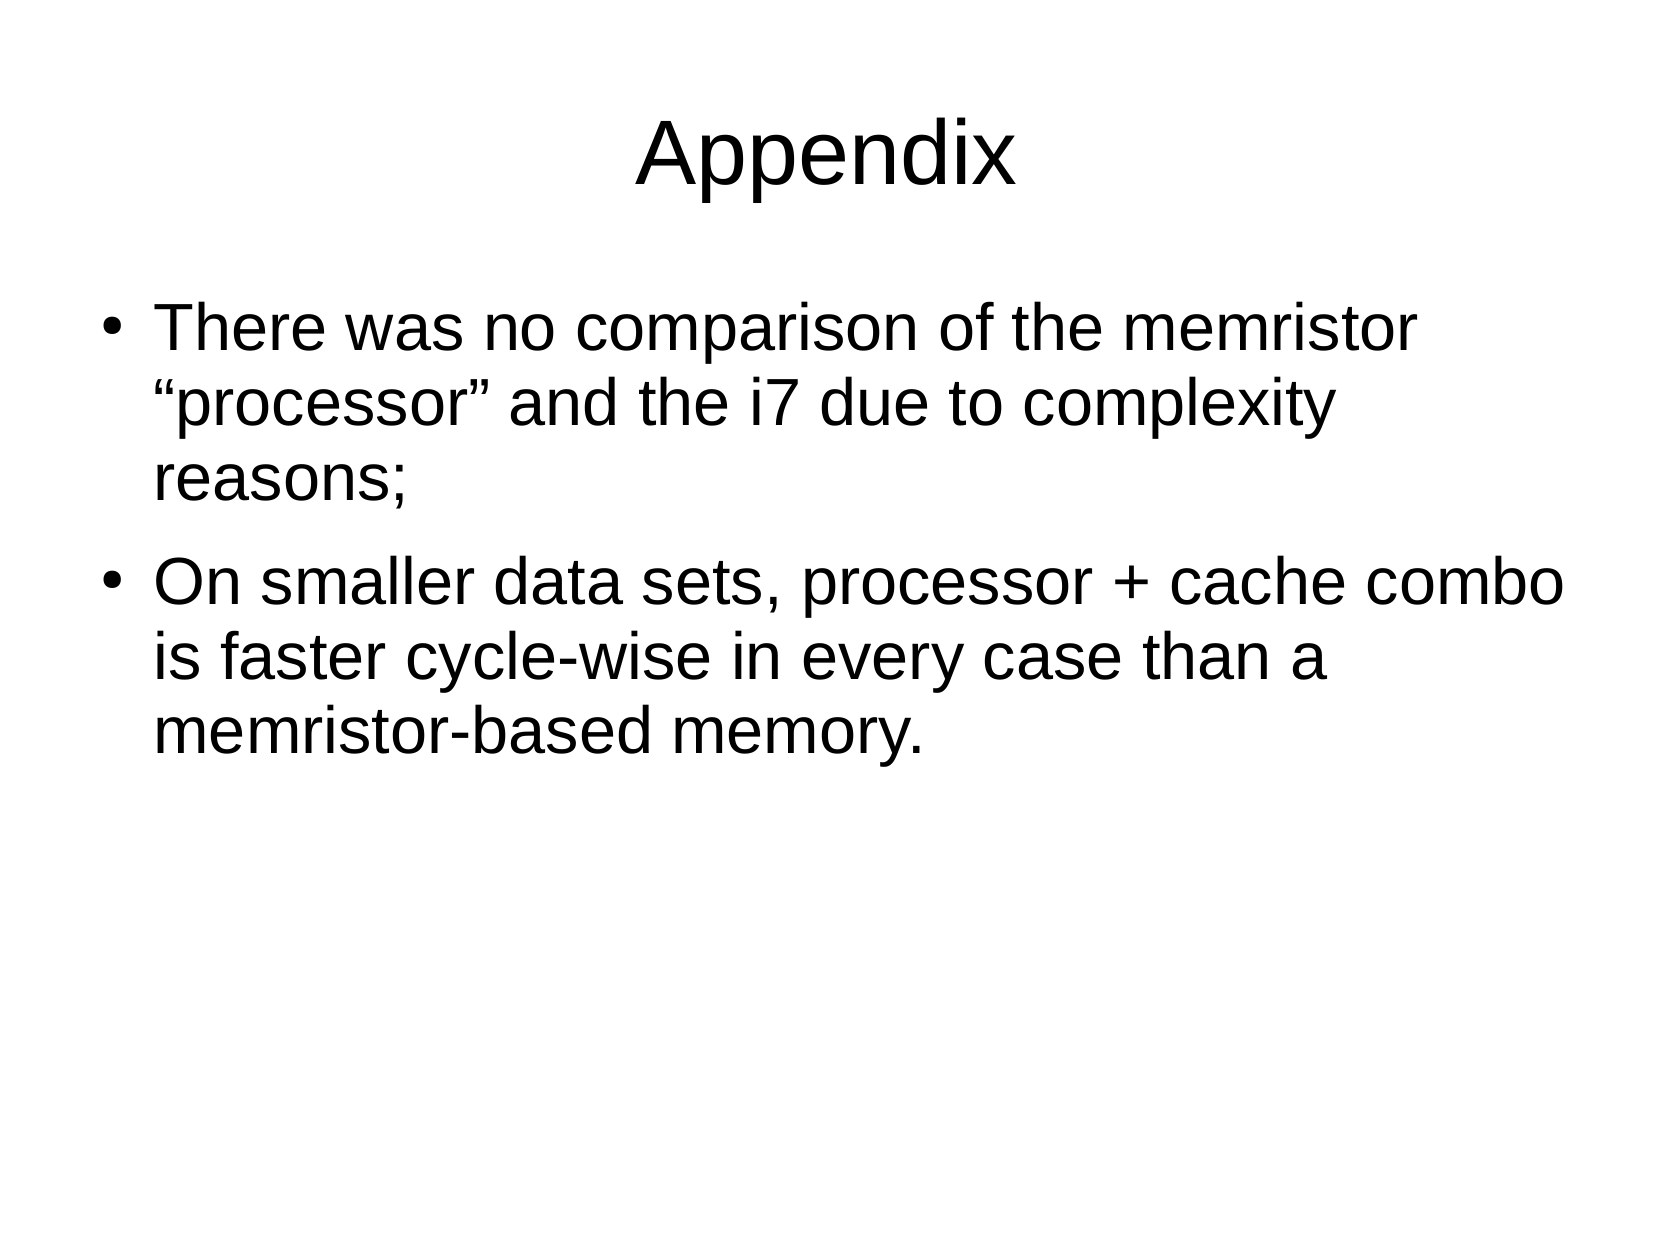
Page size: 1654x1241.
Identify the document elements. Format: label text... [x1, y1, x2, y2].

title Appendix [82, 49, 1571, 257]
list There was no comparison of the memristor “processor” and the i7 due to complexity reasons; On smaller data sets, processor + cache combo is faster cycle-wise in every case than a memristor-based memory. [82, 290, 1571, 1010]
